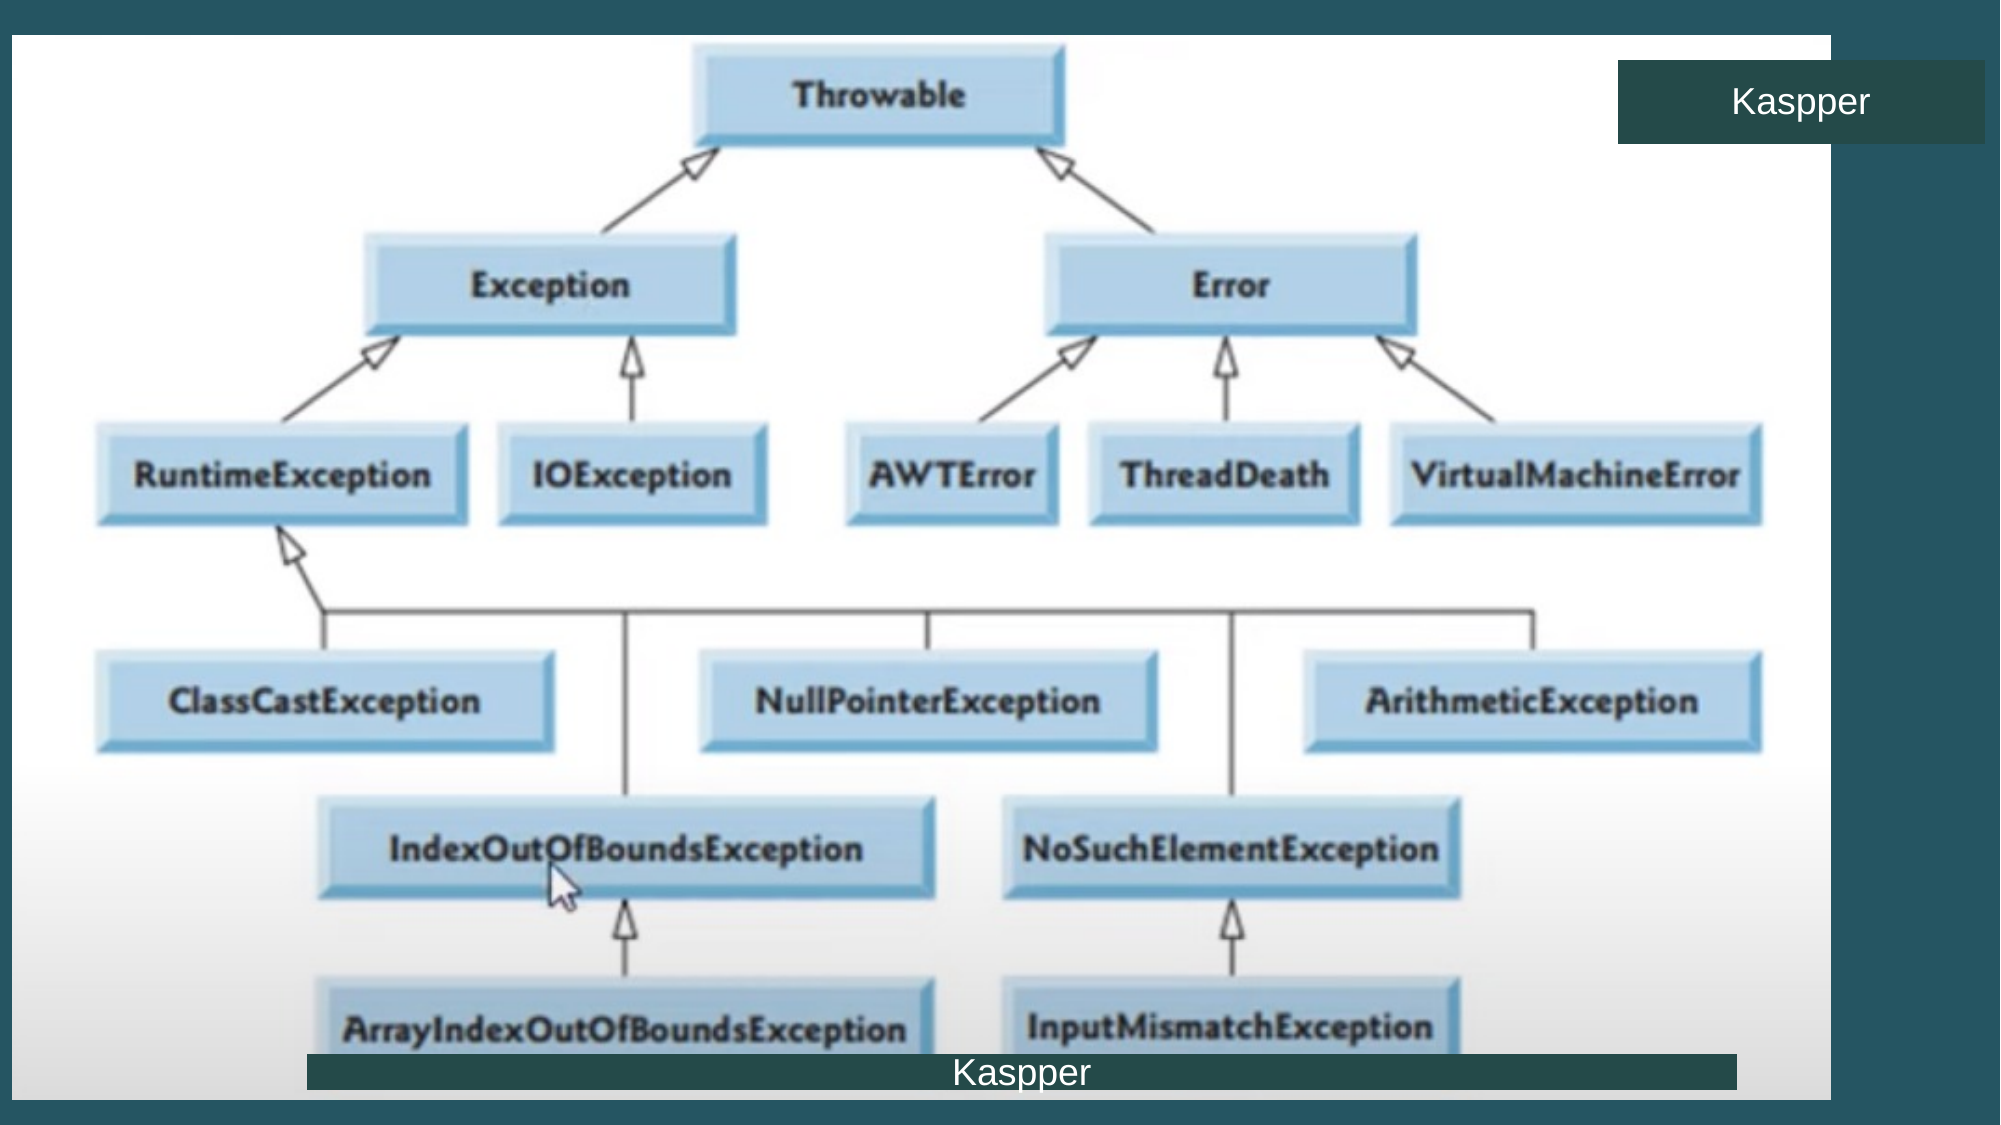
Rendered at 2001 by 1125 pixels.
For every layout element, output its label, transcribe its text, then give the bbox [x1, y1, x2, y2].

text_box Kaspper [307, 1054, 1737, 1090]
text_box Kaspper [1043, 1067, 1053, 1083]
text_box Kaspper [1022, 1067, 1032, 1083]
text_box Kaspper [1618, 60, 1985, 144]
picture [12, 35, 1831, 1100]
